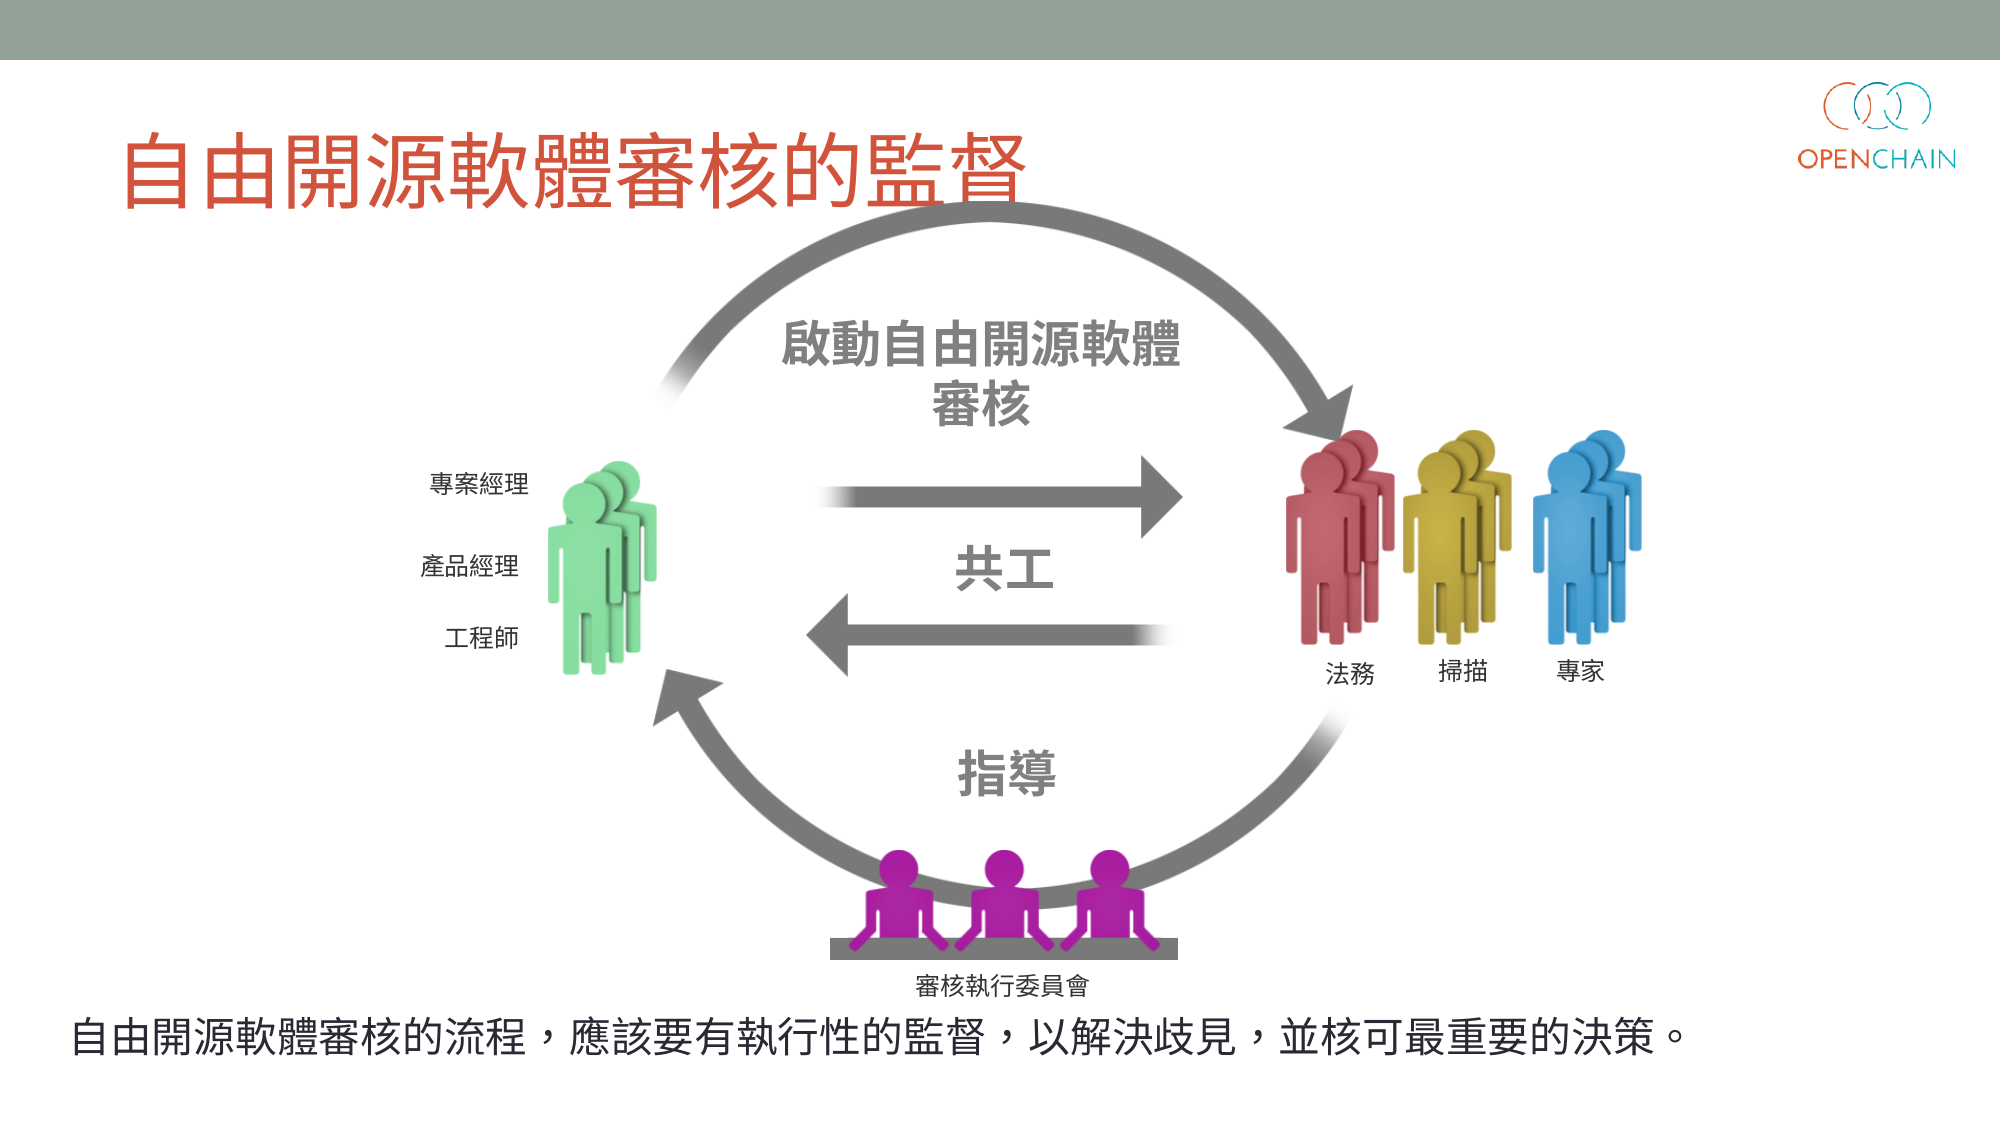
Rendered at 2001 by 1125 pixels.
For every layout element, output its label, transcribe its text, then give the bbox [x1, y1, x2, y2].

text_box 自由開源軟體審核的流程，應該要有執行性的監督，以解決歧見，並核可最重要的決策。 [53, 1002, 1927, 1118]
text_box 共工 [930, 530, 1080, 606]
text_box 掃描 [1369, 648, 1468, 694]
text_box 法務 [1299, 650, 1369, 672]
text_box 產品經理 [310, 542, 535, 588]
text_box 法務 [1354, 672, 1391, 697]
picture [1798, 82, 1955, 169]
title 自由開源軟體審核的監督 [99, 87, 1900, 250]
text_box 專案經理 [311, 461, 545, 507]
picture [652, 201, 1395, 645]
picture [548, 461, 1354, 960]
picture [1533, 430, 1642, 645]
text_box 工程師 [400, 614, 535, 661]
text_box 指導 [885, 735, 1130, 811]
text_box 啟動自由開源軟體審核 [749, 304, 1213, 442]
picture [1403, 430, 1512, 645]
picture [812, 455, 1183, 540]
text_box 專家 [1468, 648, 1622, 694]
text_box 審核執行委員會 [751, 963, 1106, 1009]
